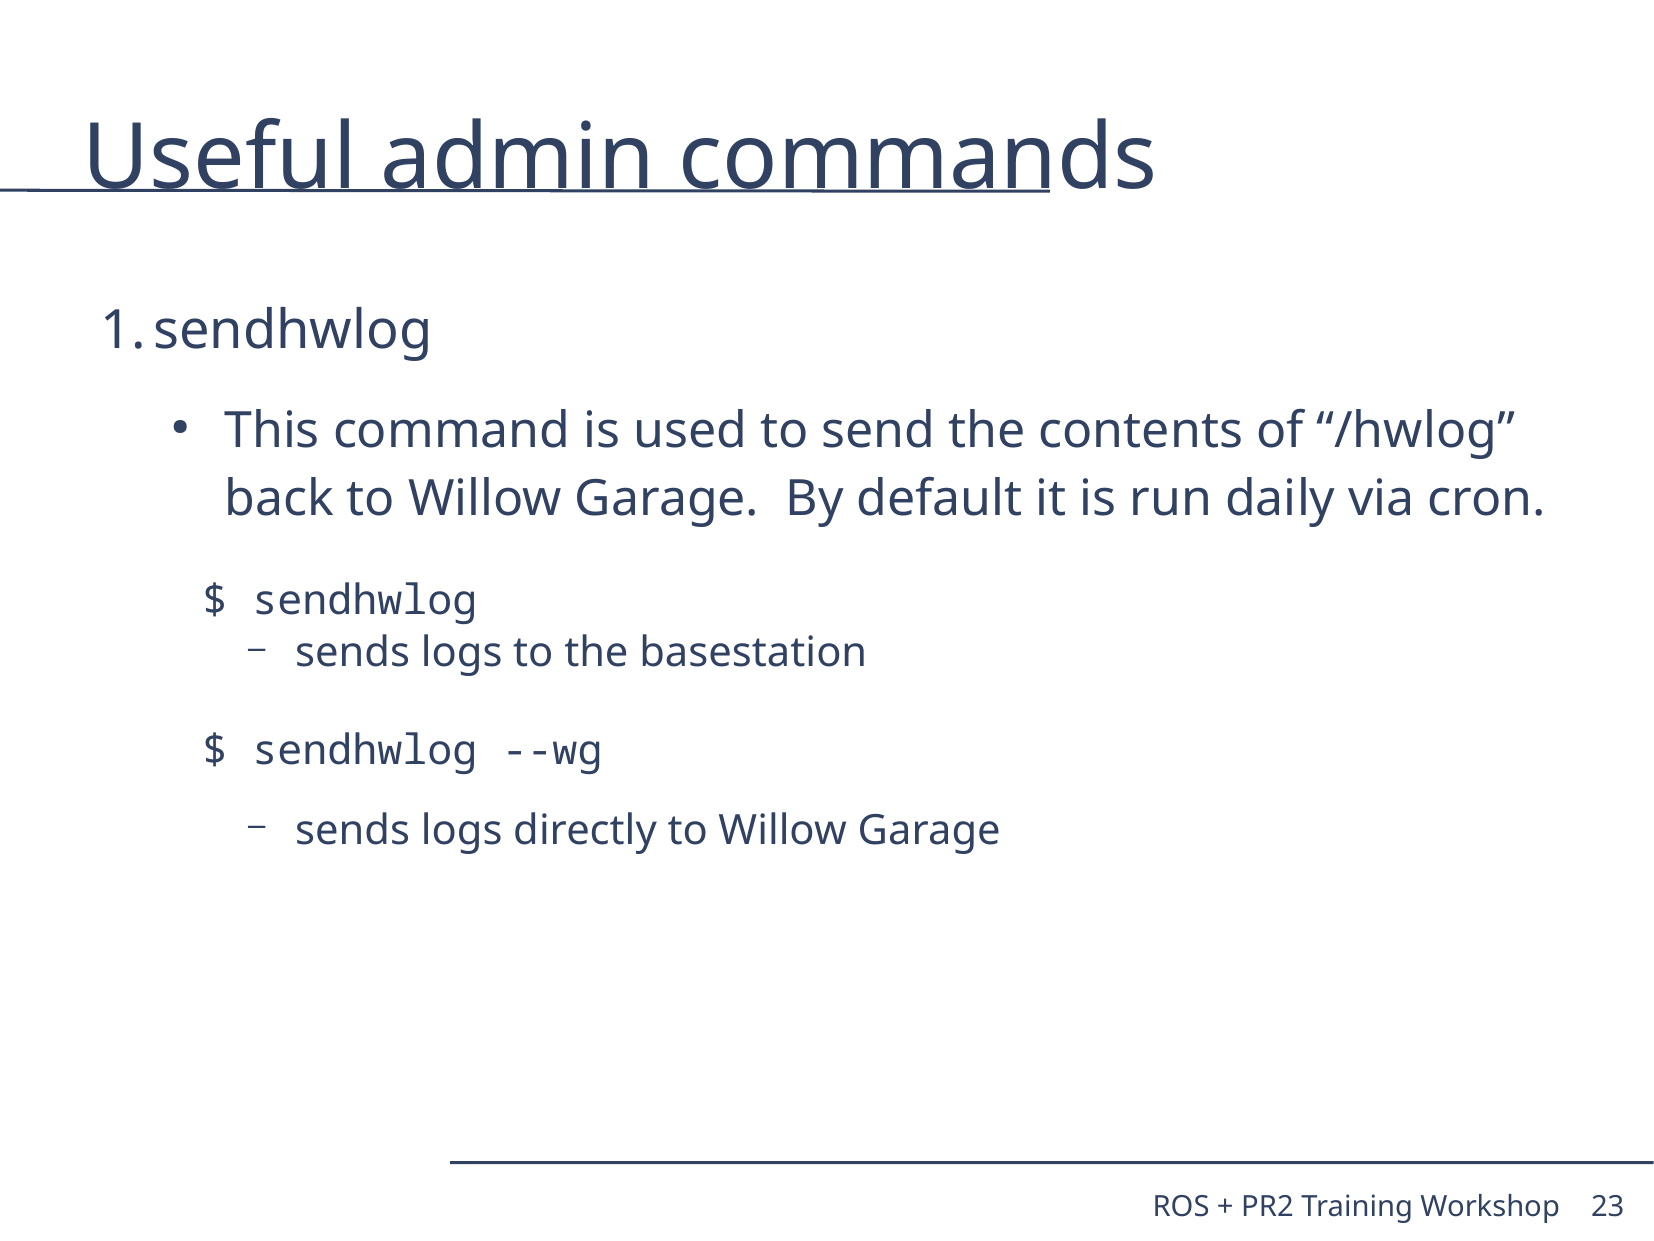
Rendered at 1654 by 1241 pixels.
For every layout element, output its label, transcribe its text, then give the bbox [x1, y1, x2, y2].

text_box $ sendhwlog --wg [187, 712, 1313, 776]
list sendhwlog This command is used to send the contents of “/hwlog” back to Willow Garage. By default it is run daily via cron. sends logs to the basestation sends logs directly to Willow Garage [82, 290, 1571, 1109]
text_box $ sendhwlog [187, 562, 1313, 626]
title Useful admin commands [82, 56, 1571, 250]
